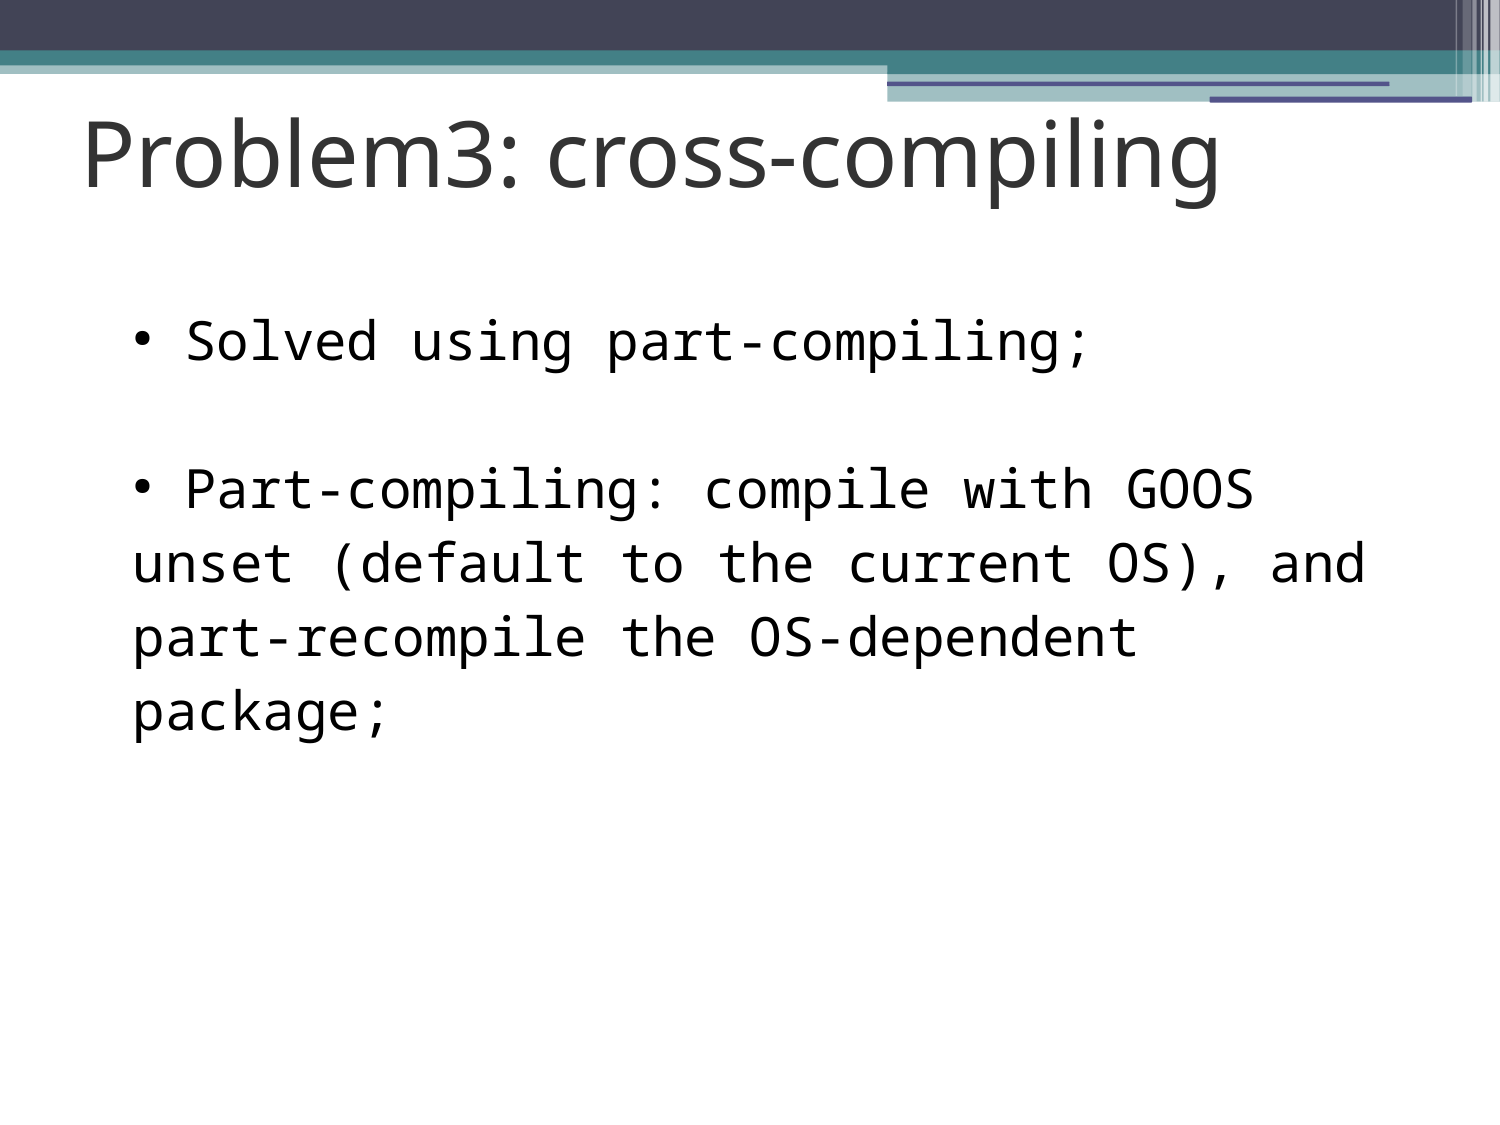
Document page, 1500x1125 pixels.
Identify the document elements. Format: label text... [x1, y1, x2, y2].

text_box Problem3: cross-compiling [65, 88, 1500, 214]
text_box Solved using part-compiling; Part-compiling: compile with GOOS unset (default to the current OS), and part-recompile the OS-dependent package; [118, 295, 1418, 768]
